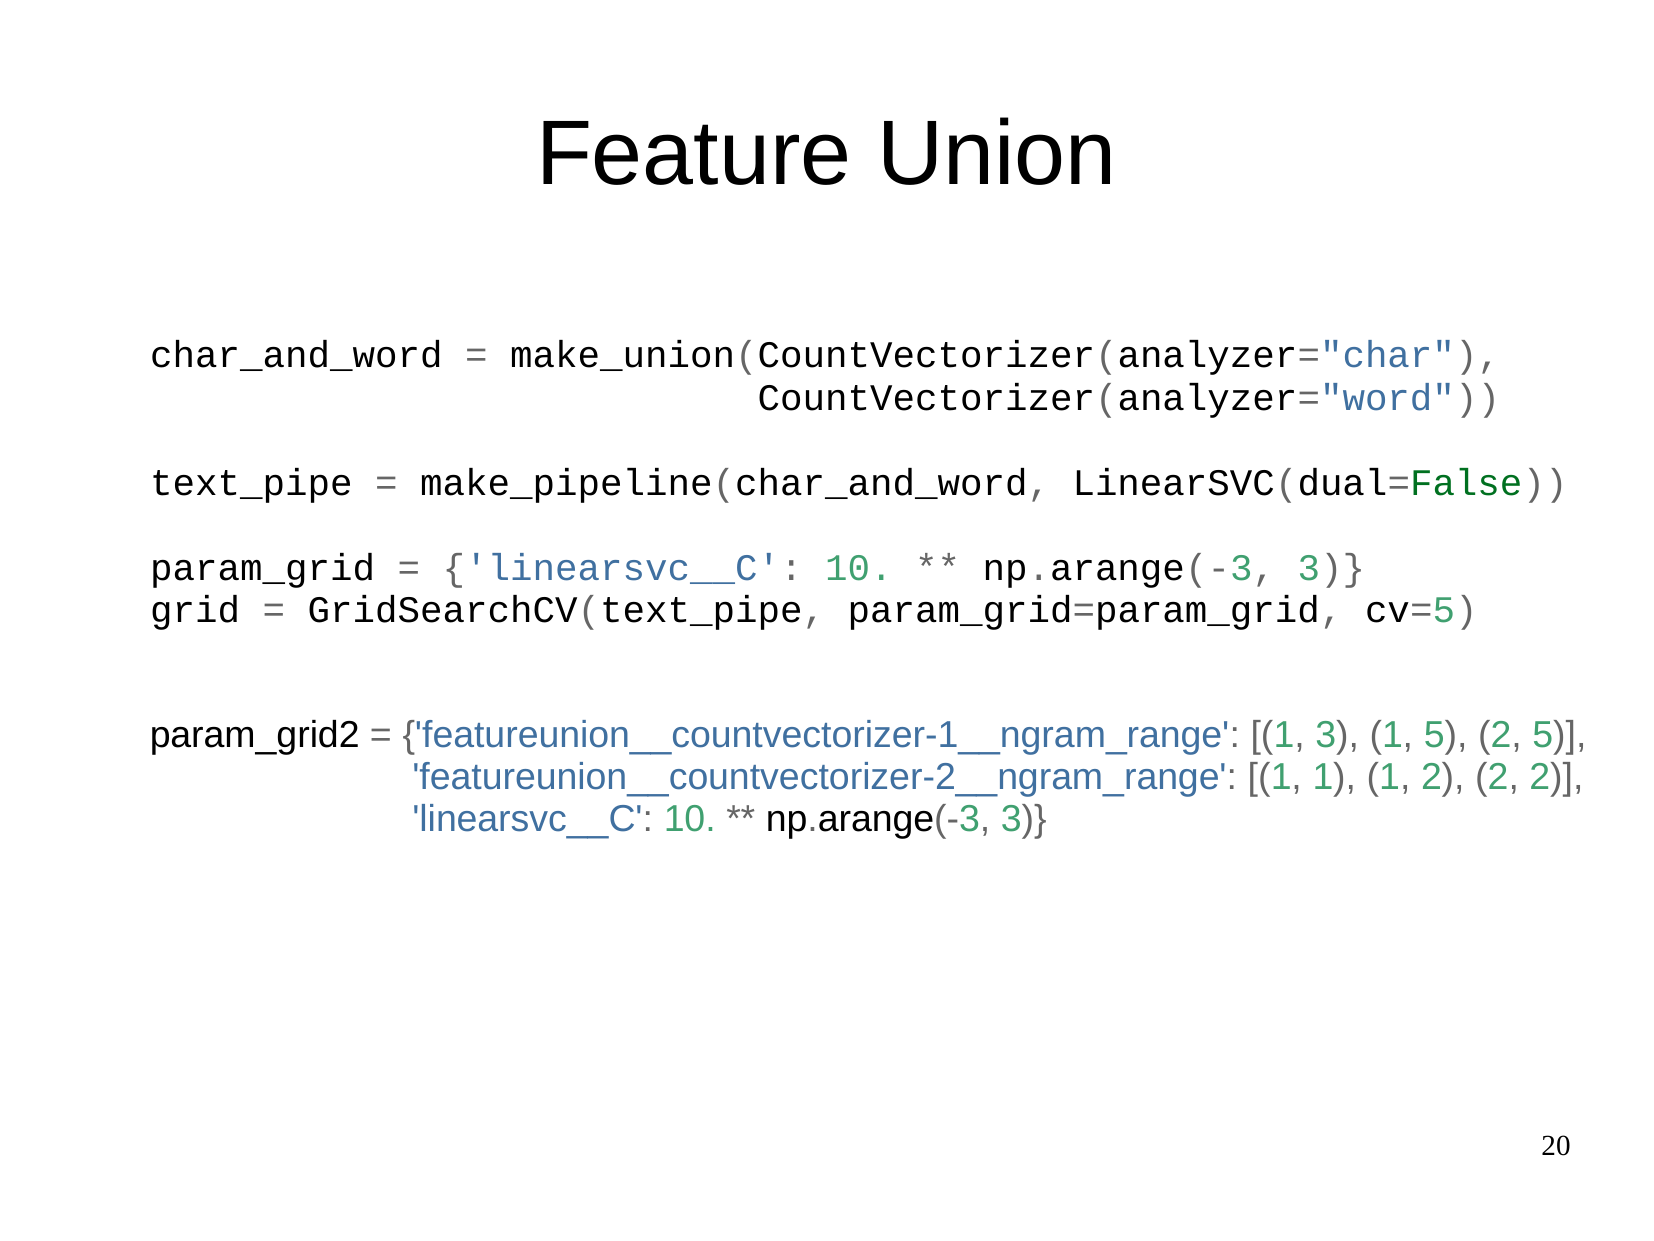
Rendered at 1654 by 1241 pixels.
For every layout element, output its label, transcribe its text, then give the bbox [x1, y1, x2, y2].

text_box param_grid2 = {'featureunion__countvectorizer-1__ngram_range': [(1, 3), (1, 5), (2, 5)], 'featureunion__countvectorizer-2__ngram_range': [(1, 1), (1, 2), (2, 2)], 'linearsvc__C': 10. ** np.arange(-3, 3)} [135, 663, 1654, 936]
text_box char_and_word = make_union(CountVectorizer(analyzer="char"), CountVectorizer(analyzer="word")) text_pipe = make_pipeline(char_and_word, LinearSVC(dual=False)) param_grid = {'linearsvc__C': 10. ** np.arange(-3, 3)} grid = GridSearchCV(text_pipe, param_grid=param_grid, cv=5) [150, 336, 1654, 663]
title Feature Union [82, 49, 1571, 257]
